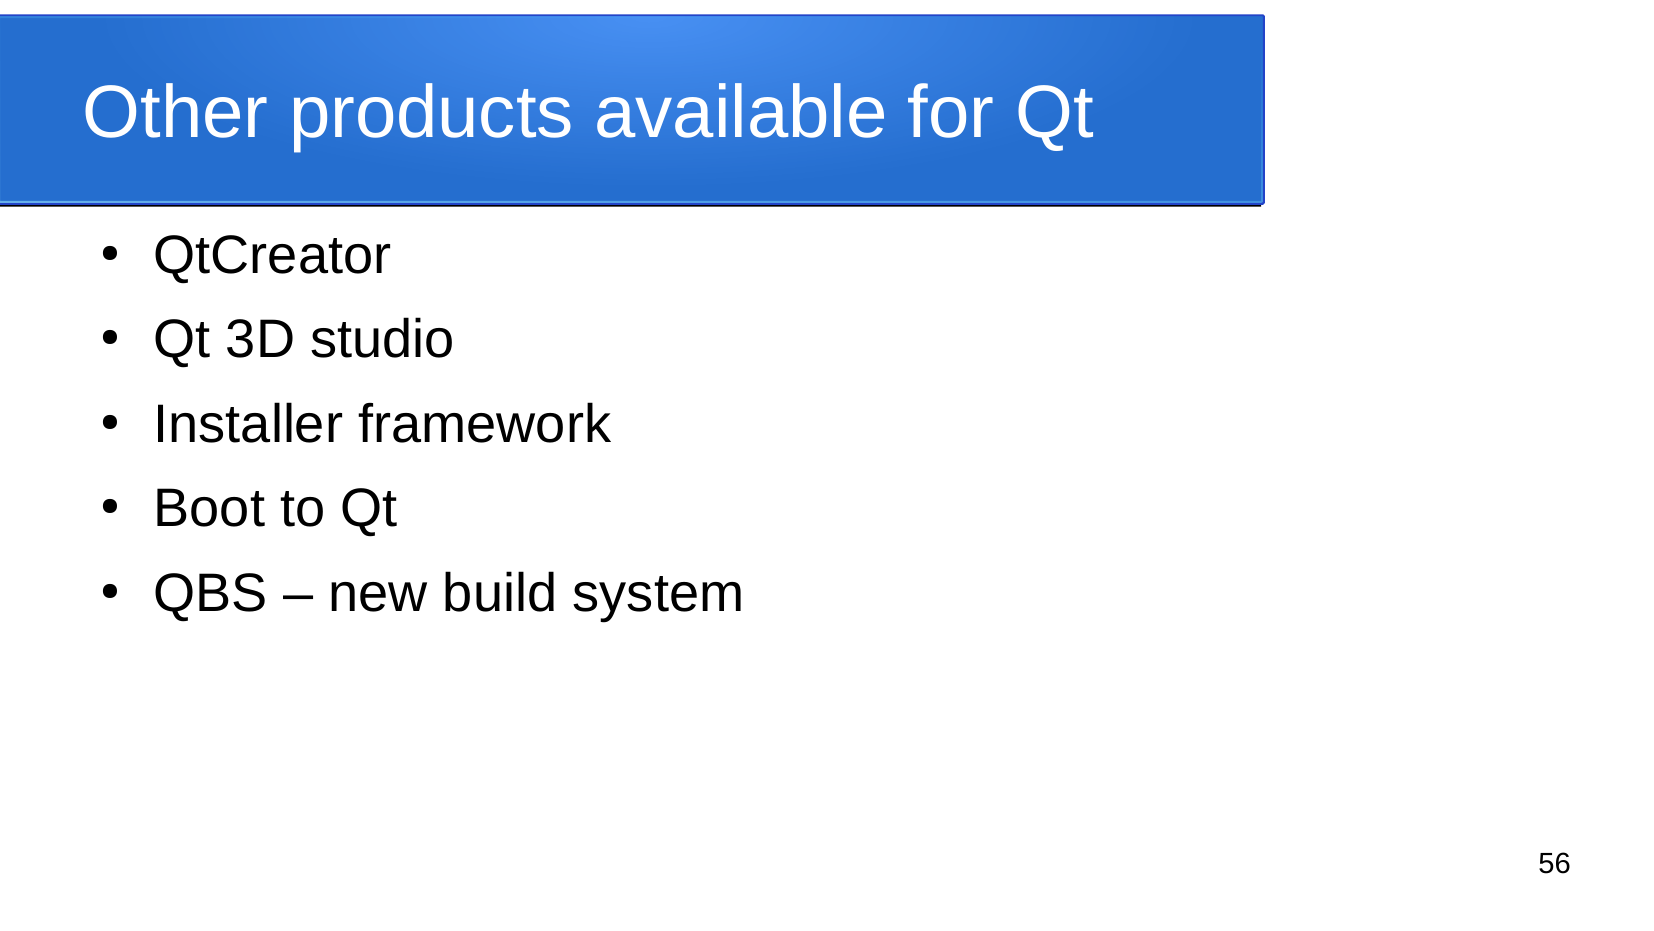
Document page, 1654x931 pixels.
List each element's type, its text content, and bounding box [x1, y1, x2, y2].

title Other products available for Qt [82, 35, 1235, 189]
list QtCreator Qt 3D studio Installer framework Boot to Qt QBS – new build system [82, 224, 1571, 764]
